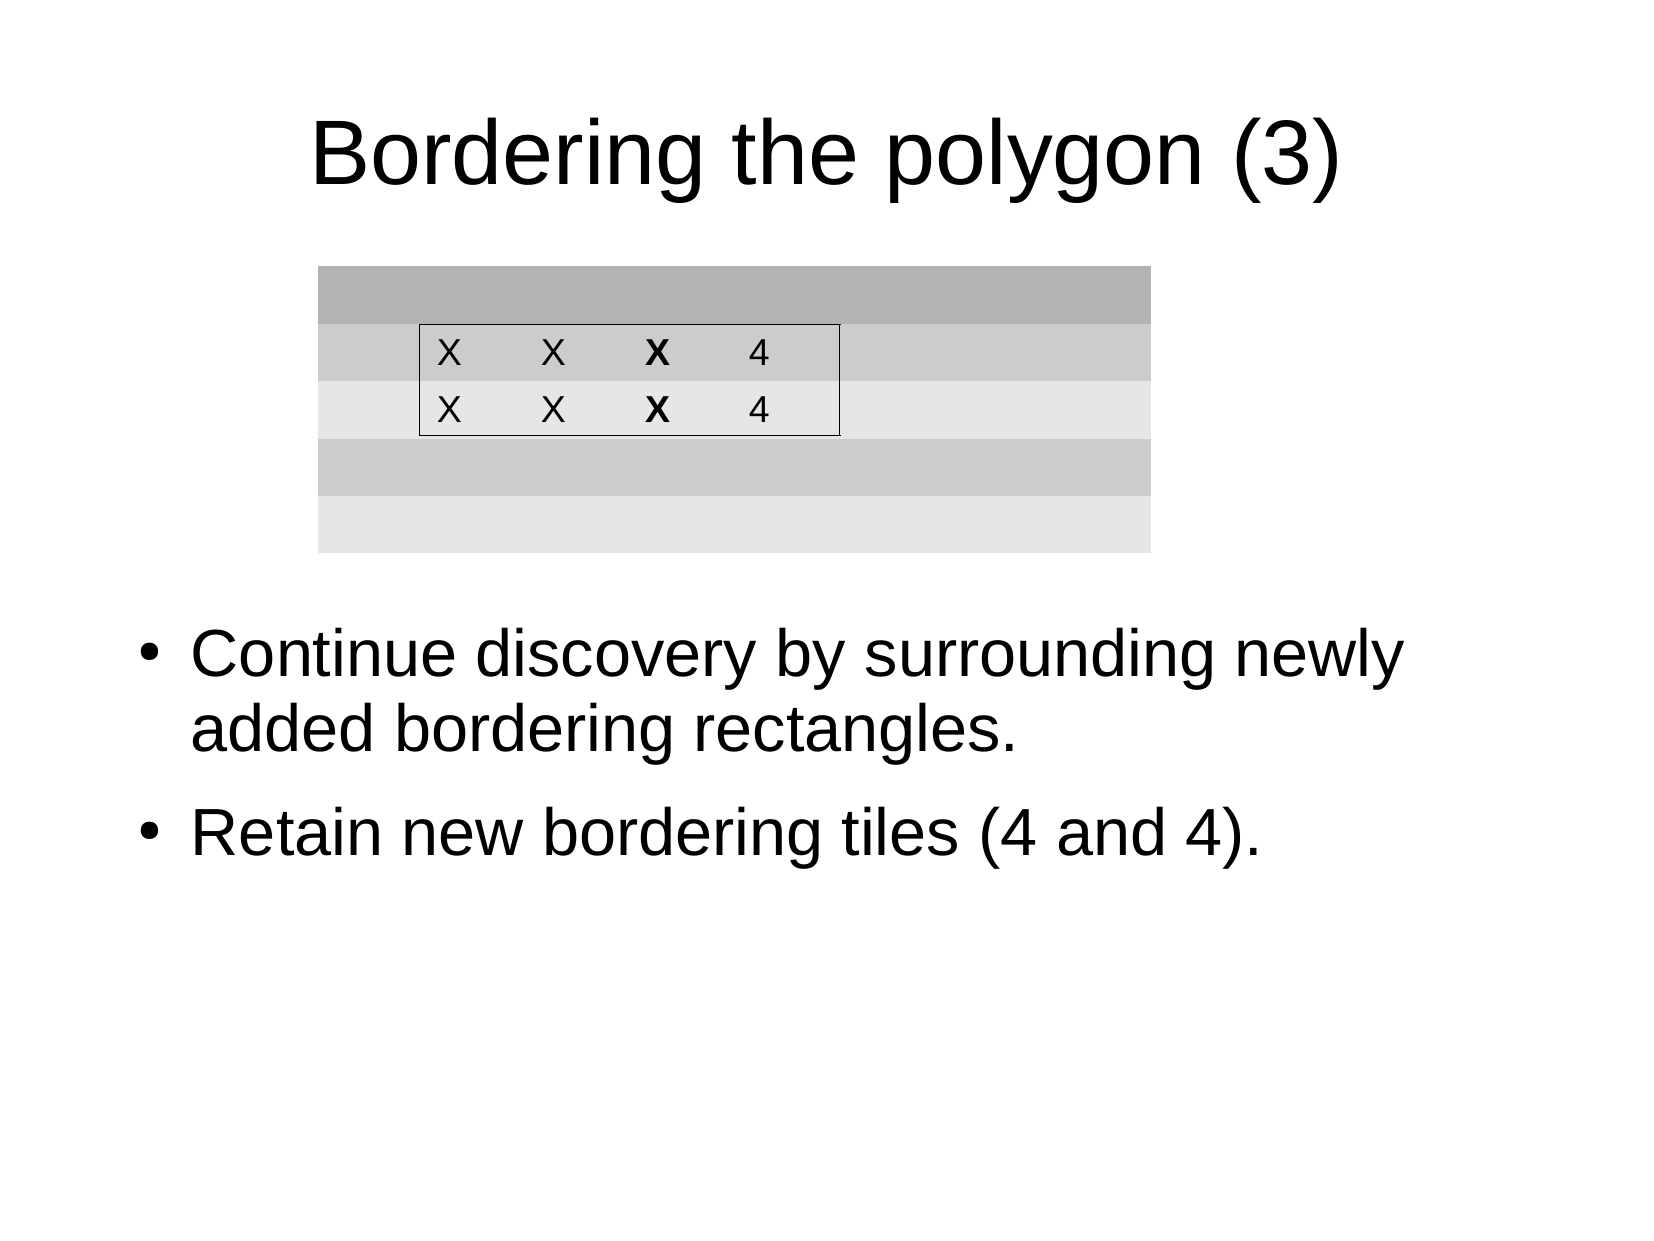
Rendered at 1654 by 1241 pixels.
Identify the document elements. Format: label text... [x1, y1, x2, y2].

table_cell [734, 439, 838, 496]
table_cell [734, 496, 838, 553]
table_cell [1046, 496, 1151, 553]
table_cell [318, 324, 419, 381]
table_cell X [630, 381, 734, 435]
table_cell [318, 496, 422, 553]
table_cell [318, 381, 422, 439]
table_cell [1046, 324, 1151, 381]
table_cell [942, 496, 1046, 553]
table_cell X [526, 381, 630, 435]
table_header [630, 266, 734, 324]
table_cell [1046, 381, 1151, 439]
table_cell [526, 496, 630, 553]
list Continue discovery by surrounding newly added bordering rectangles. Retain new bordering tiles (4 and 4). [119, 615, 1576, 1066]
table_header [318, 266, 422, 324]
table_cell [630, 496, 734, 553]
title Bordering the polygon (3) [82, 49, 1571, 257]
table_cell [840, 324, 942, 381]
table_cell 4 [734, 381, 838, 435]
table_header [942, 266, 1046, 324]
table_cell [942, 439, 1046, 496]
table_header [422, 266, 526, 324]
table_header [1046, 266, 1151, 324]
table_cell X [630, 325, 734, 381]
table_cell [838, 381, 942, 439]
table_cell [422, 439, 526, 496]
table_cell [630, 439, 734, 496]
table_header [734, 266, 838, 324]
table_cell [318, 439, 422, 496]
table_cell [526, 439, 630, 496]
table_cell X [526, 325, 630, 381]
table_header [838, 266, 942, 324]
table_cell [422, 496, 526, 553]
table_cell [1046, 439, 1151, 496]
table_cell [838, 496, 942, 553]
table_header [526, 266, 630, 324]
table_cell X [422, 325, 526, 381]
table_cell [838, 439, 942, 496]
table_cell [942, 381, 1046, 439]
table_cell [942, 324, 1046, 381]
table_cell 4 [734, 325, 838, 381]
table_cell X [422, 381, 526, 435]
